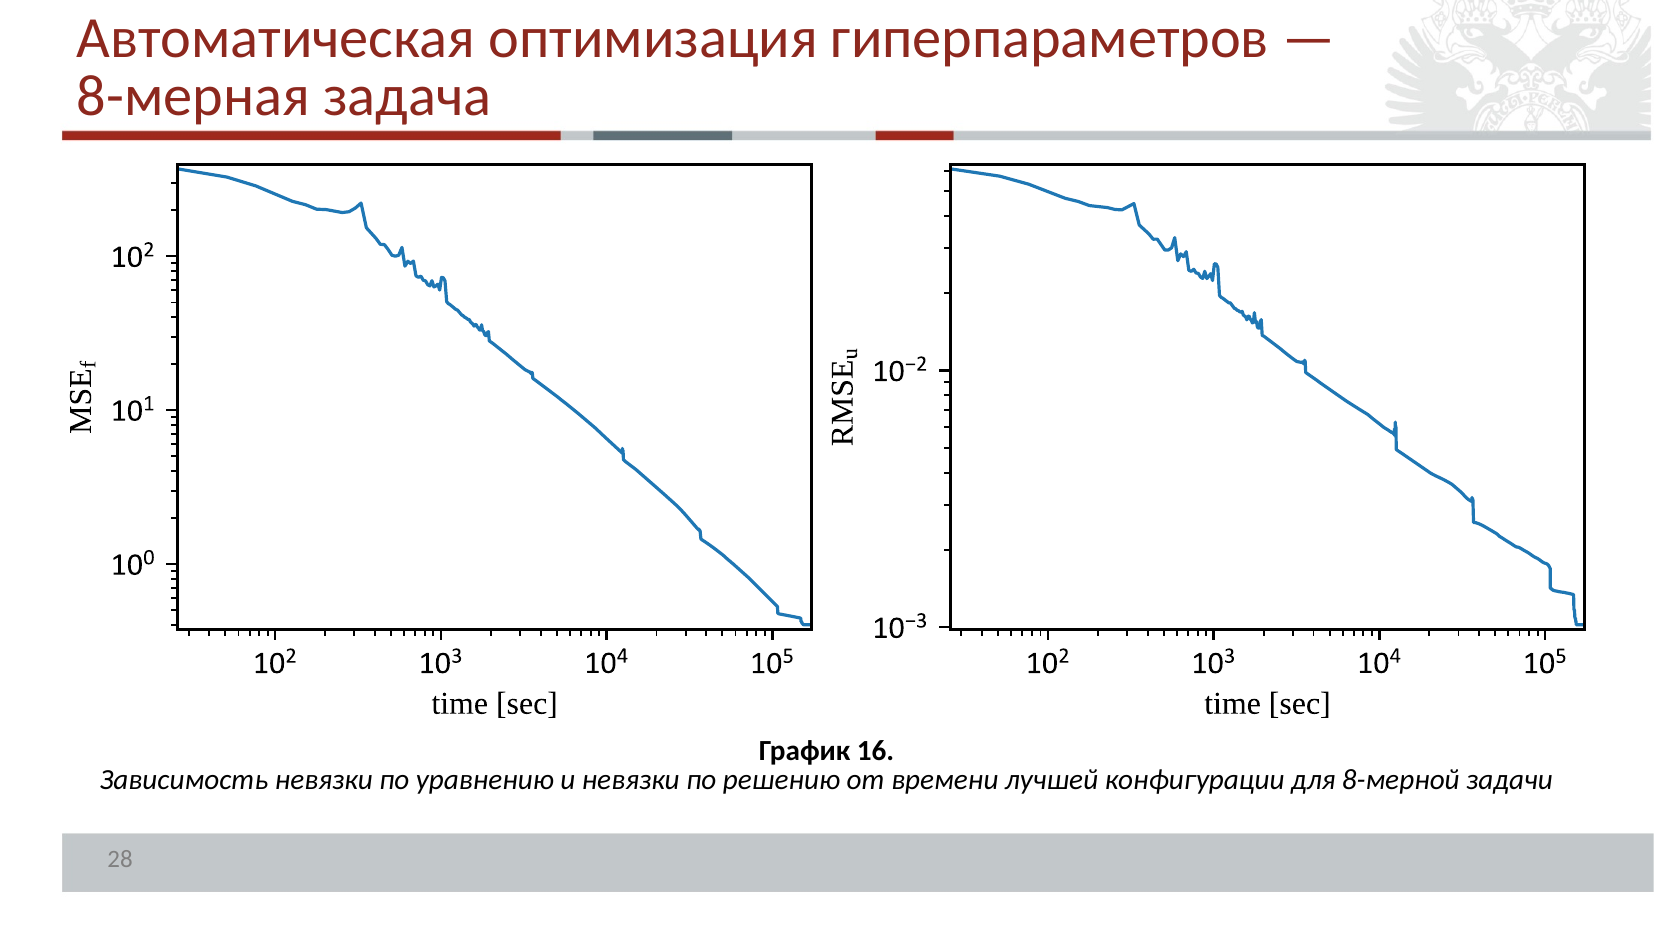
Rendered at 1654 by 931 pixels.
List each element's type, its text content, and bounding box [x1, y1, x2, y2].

text_box График 16. Зависимость невязки по уравнению и невязки по решению от времени лучшей конфигурации для 8-мерной задачи [73, 738, 1580, 797]
title Автоматическая оптимизация гиперпараметров — 8-мерная задача [76, 13, 1565, 131]
picture [0, 0, 1654, 931]
